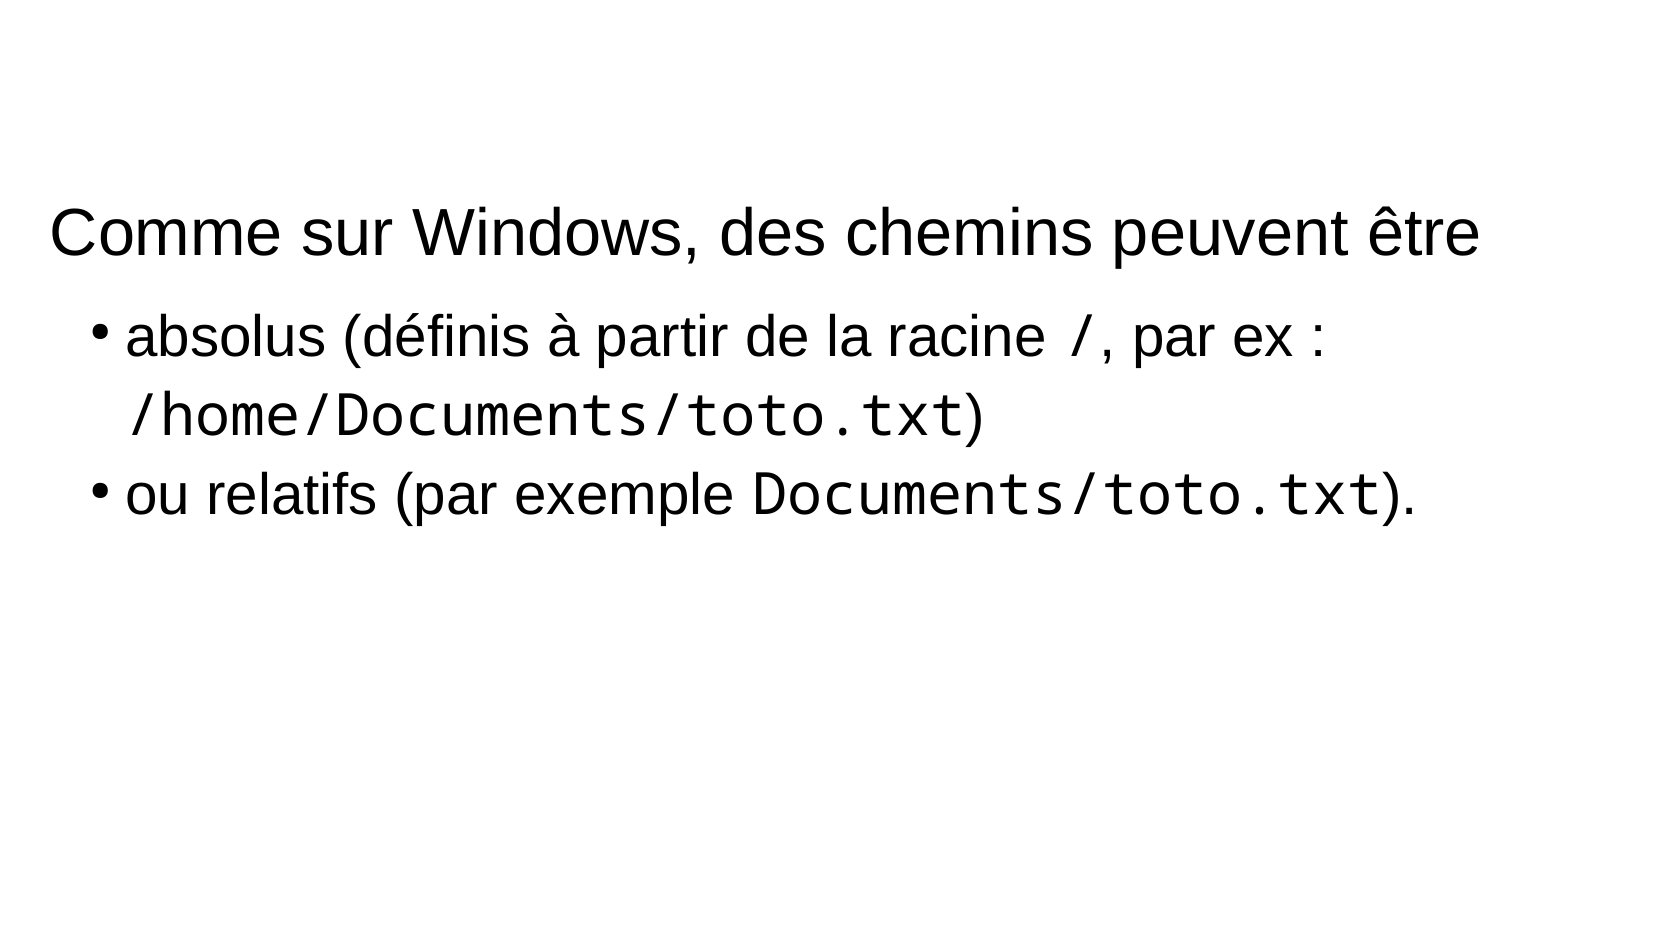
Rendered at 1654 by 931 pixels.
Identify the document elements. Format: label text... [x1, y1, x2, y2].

text_box Comme sur Windows, des chemins peuvent être [34, 187, 1638, 371]
text_box absolus (définis à partir de la racine /, par ex : /home/Documents/toto.txt) ou relatifs (par exemple Documents/toto.txt). [75, 286, 1613, 676]
